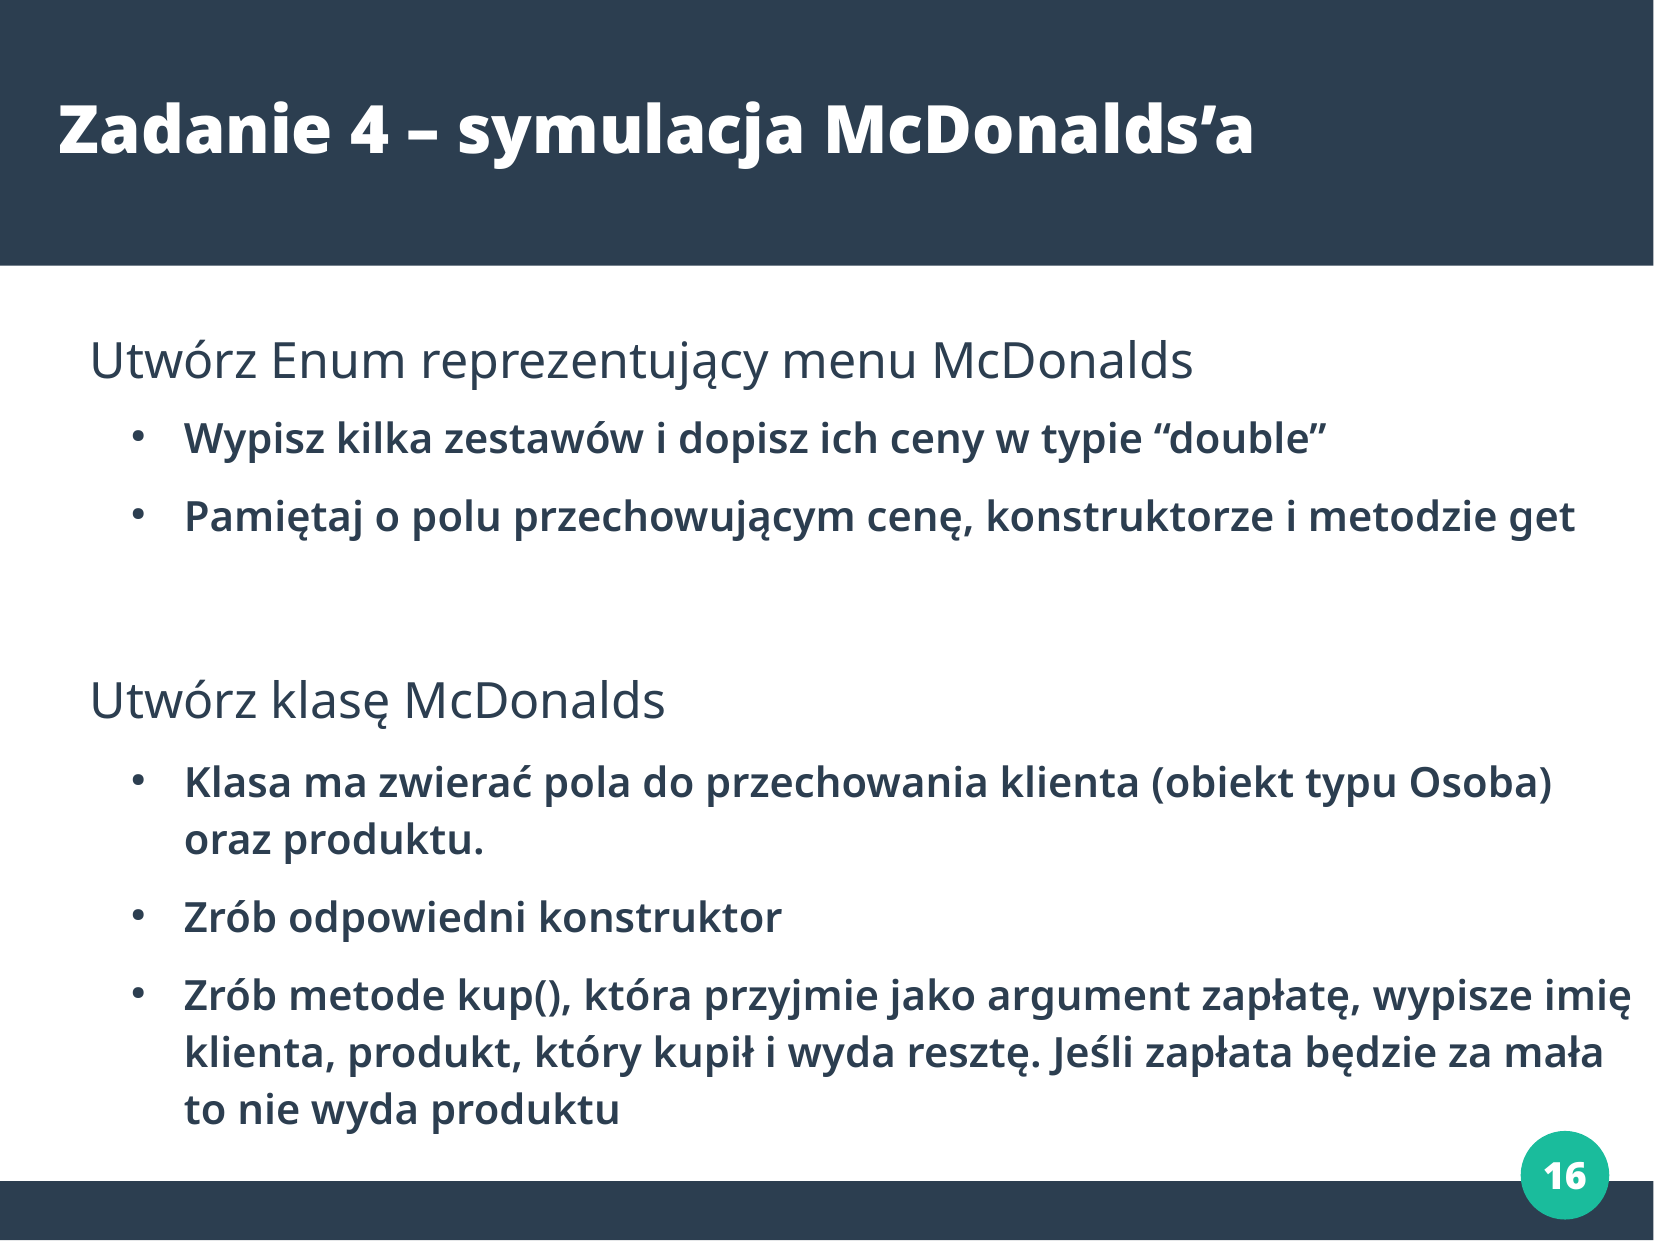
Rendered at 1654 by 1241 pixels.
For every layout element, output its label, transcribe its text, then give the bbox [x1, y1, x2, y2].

text_box Utwórz klasę McDonalds [75, 657, 1531, 743]
list Klasa ma zwierać pola do przechowania klienta (obiekt typu Osoba) oraz produktu. Zrób odpowiedni konstruktor Zrób metode kup(), która przyjmie jako argument zapłatę, wypisze imię klienta, produkt, który kupił i wyda resztę. Jeśli zapłata będzie za mała to nie wyda produktu [113, 674, 1648, 1241]
text_box Utwórz Enum reprezentujący menu McDonalds [75, 317, 1531, 404]
list Wypisz kilka zestawów i dopisz ich ceny w typie “double” Pamiętaj o polu przechowującym cenę, konstruktorze i metodzie get [113, 330, 1648, 674]
title Zadanie 4 – symulacja McDonalds’a [59, 49, 1595, 207]
